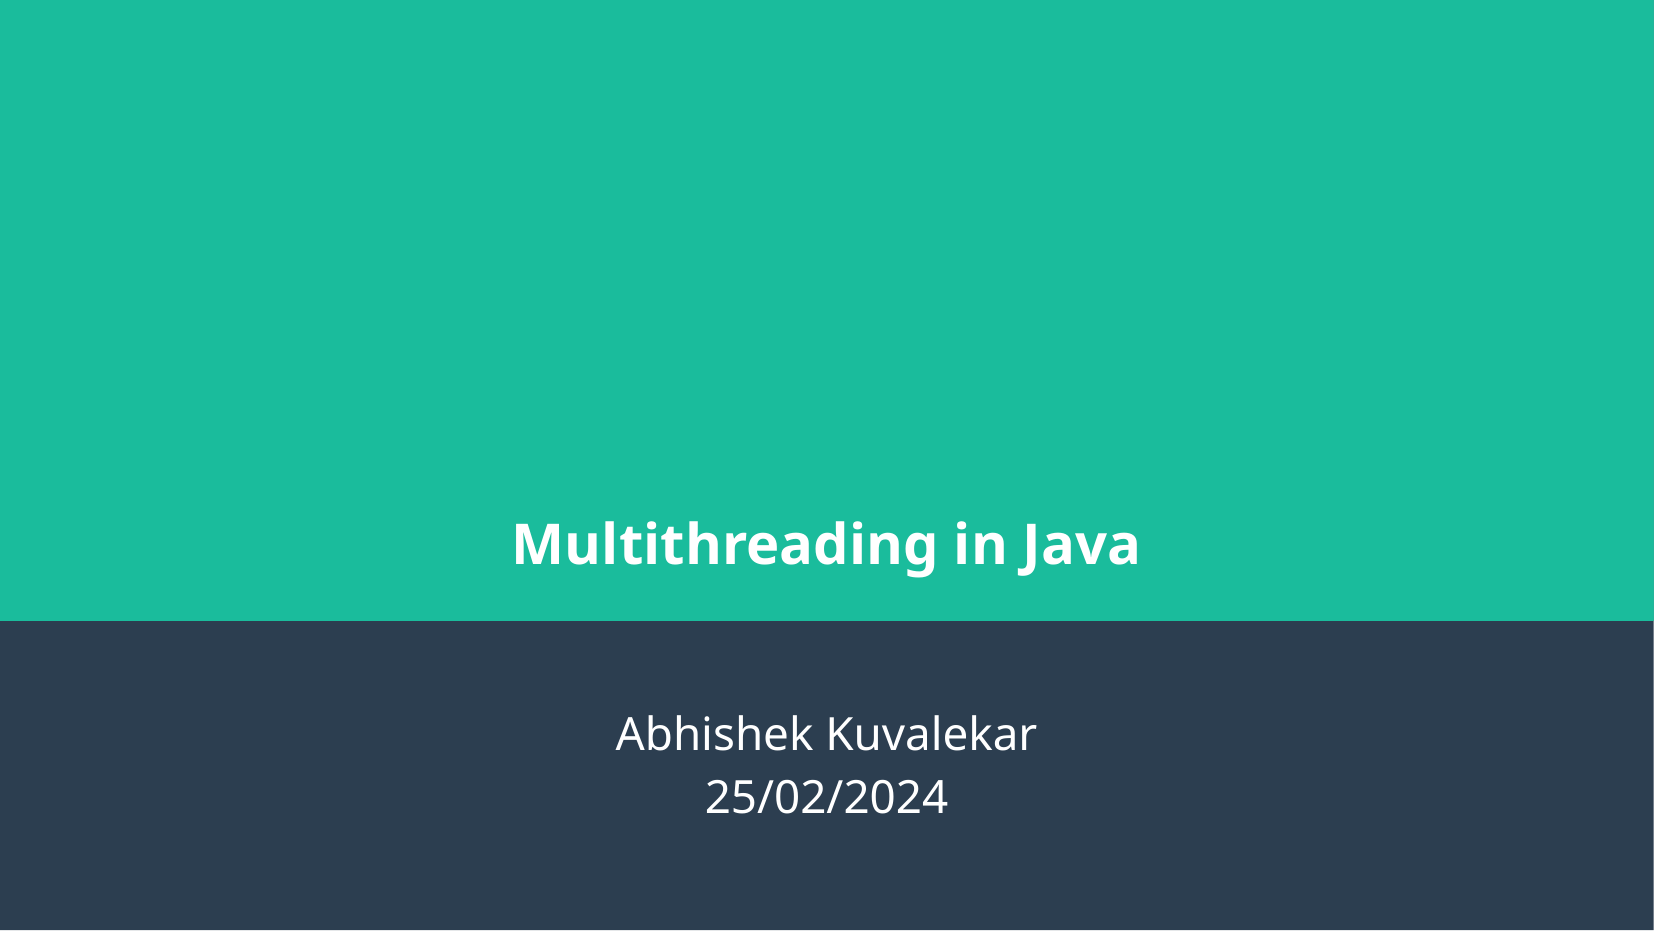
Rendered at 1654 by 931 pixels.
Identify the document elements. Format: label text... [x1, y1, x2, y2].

subtitle Abhishek Kuvalekar 25/02/2024 [59, 642, 1595, 886]
title Multithreading in Java [59, 465, 1595, 583]
